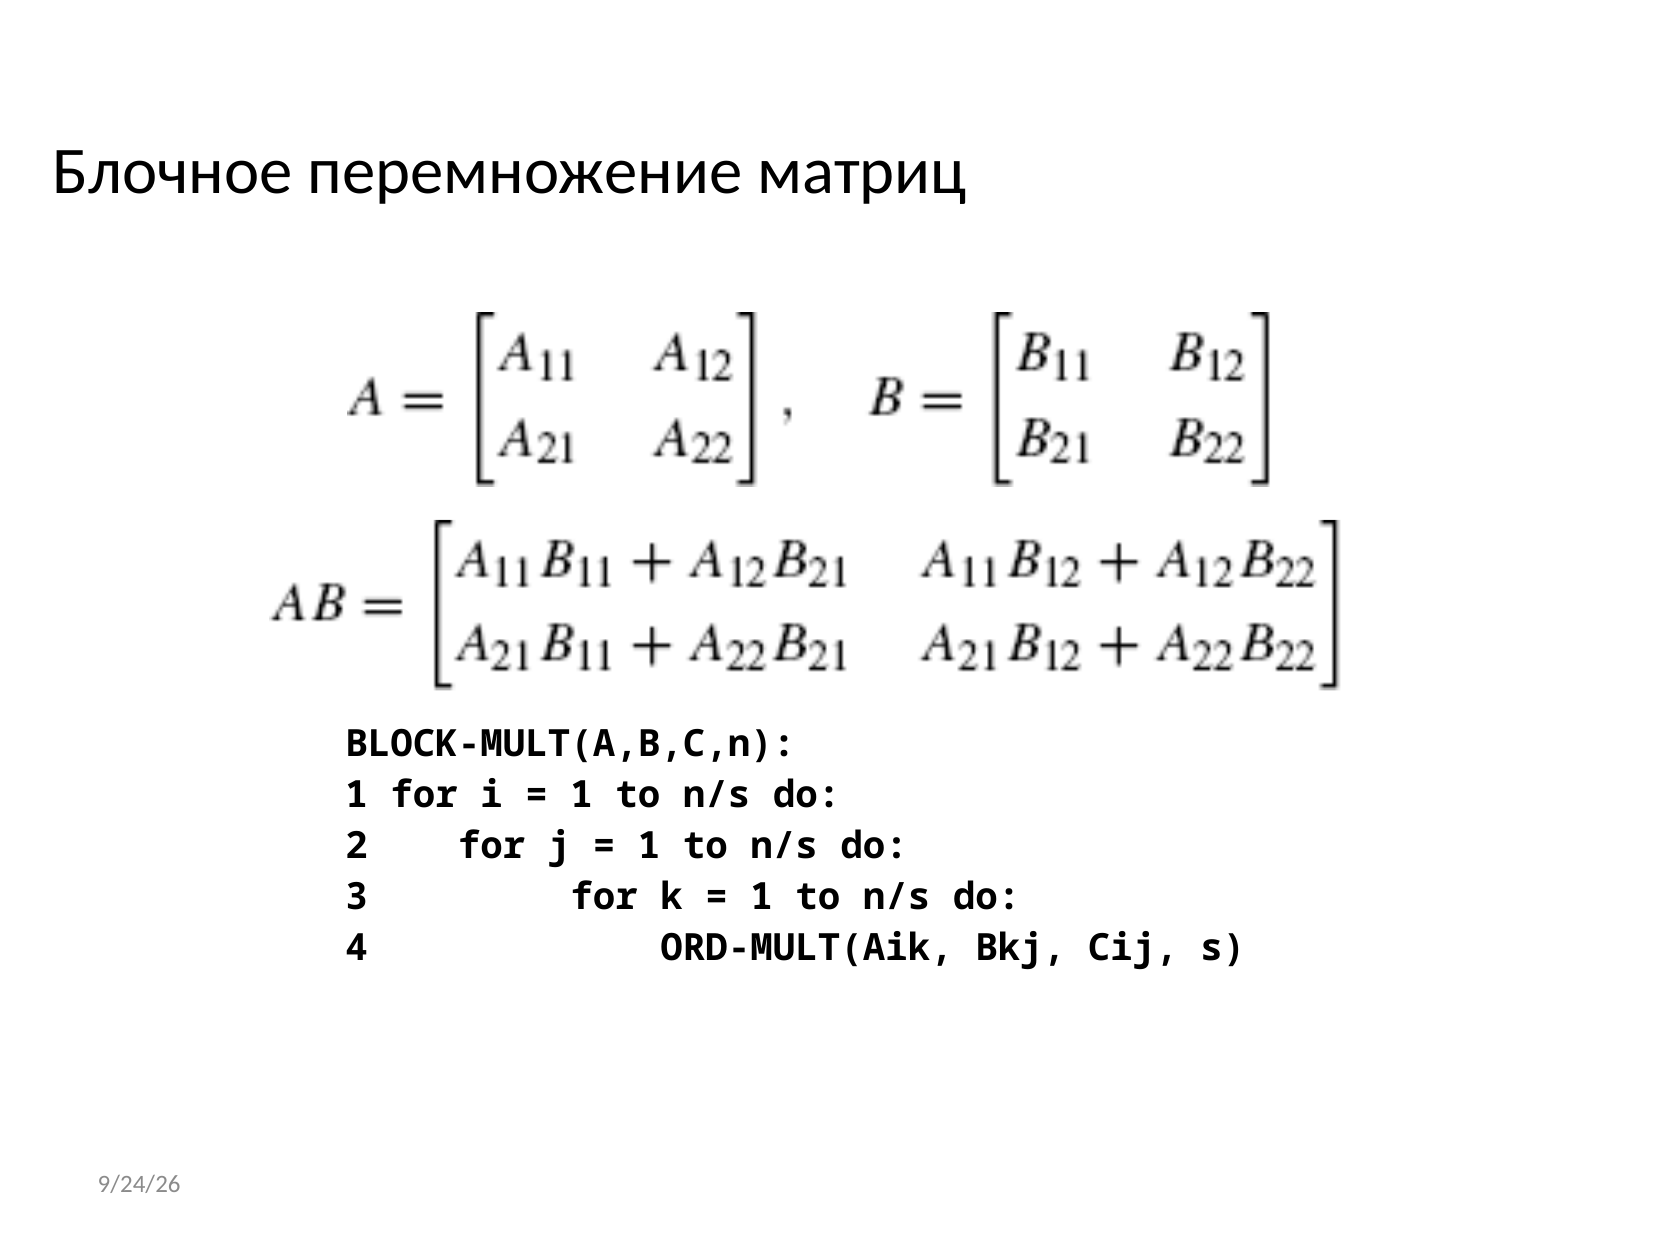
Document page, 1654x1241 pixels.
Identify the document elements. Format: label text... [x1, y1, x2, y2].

picture [347, 312, 1271, 487]
title Блочное перемножение матриц [52, 99, 1624, 255]
text_box BLOCK-MULT(A,B,C,n): 1 for i = 1 to n/s do: 2 for j = 1 to n/s do: 3 for k = 1 to n/s do: 4 ORD-MULT(Aik, Bkj, Cij, s) [330, 709, 1356, 1028]
picture [267, 510, 1356, 706]
